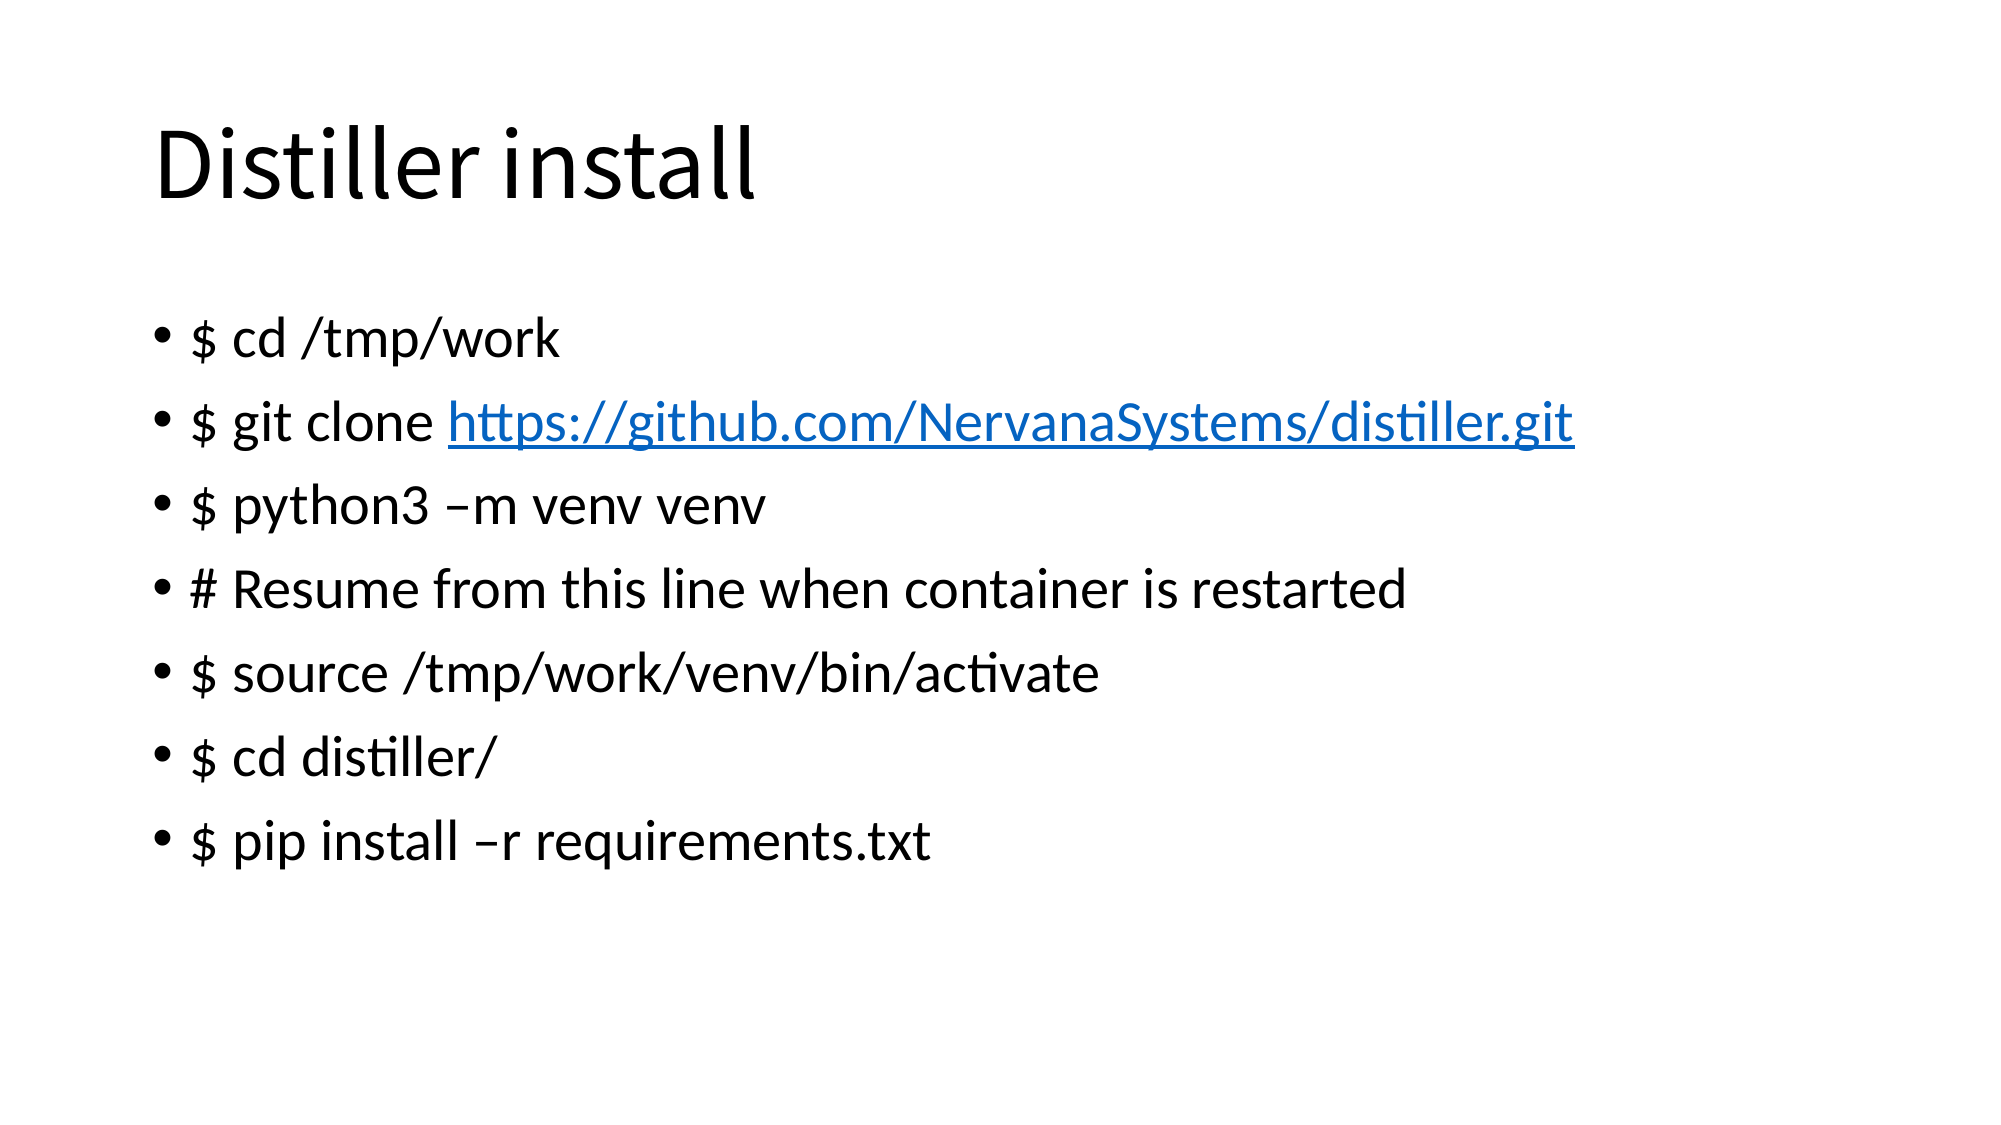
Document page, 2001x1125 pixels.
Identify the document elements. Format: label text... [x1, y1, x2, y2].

list $ cd /tmp/work $ git clone https://github.com/NervanaSystems/distiller.git $ python3 –m venv venv # Resume from this line when container is restarted $ source /tmp/work/venv/bin/activate $ cd distiller/ $ pip install –r requirements.txt [137, 299, 1863, 1014]
title Distiller install [137, 59, 1863, 278]
